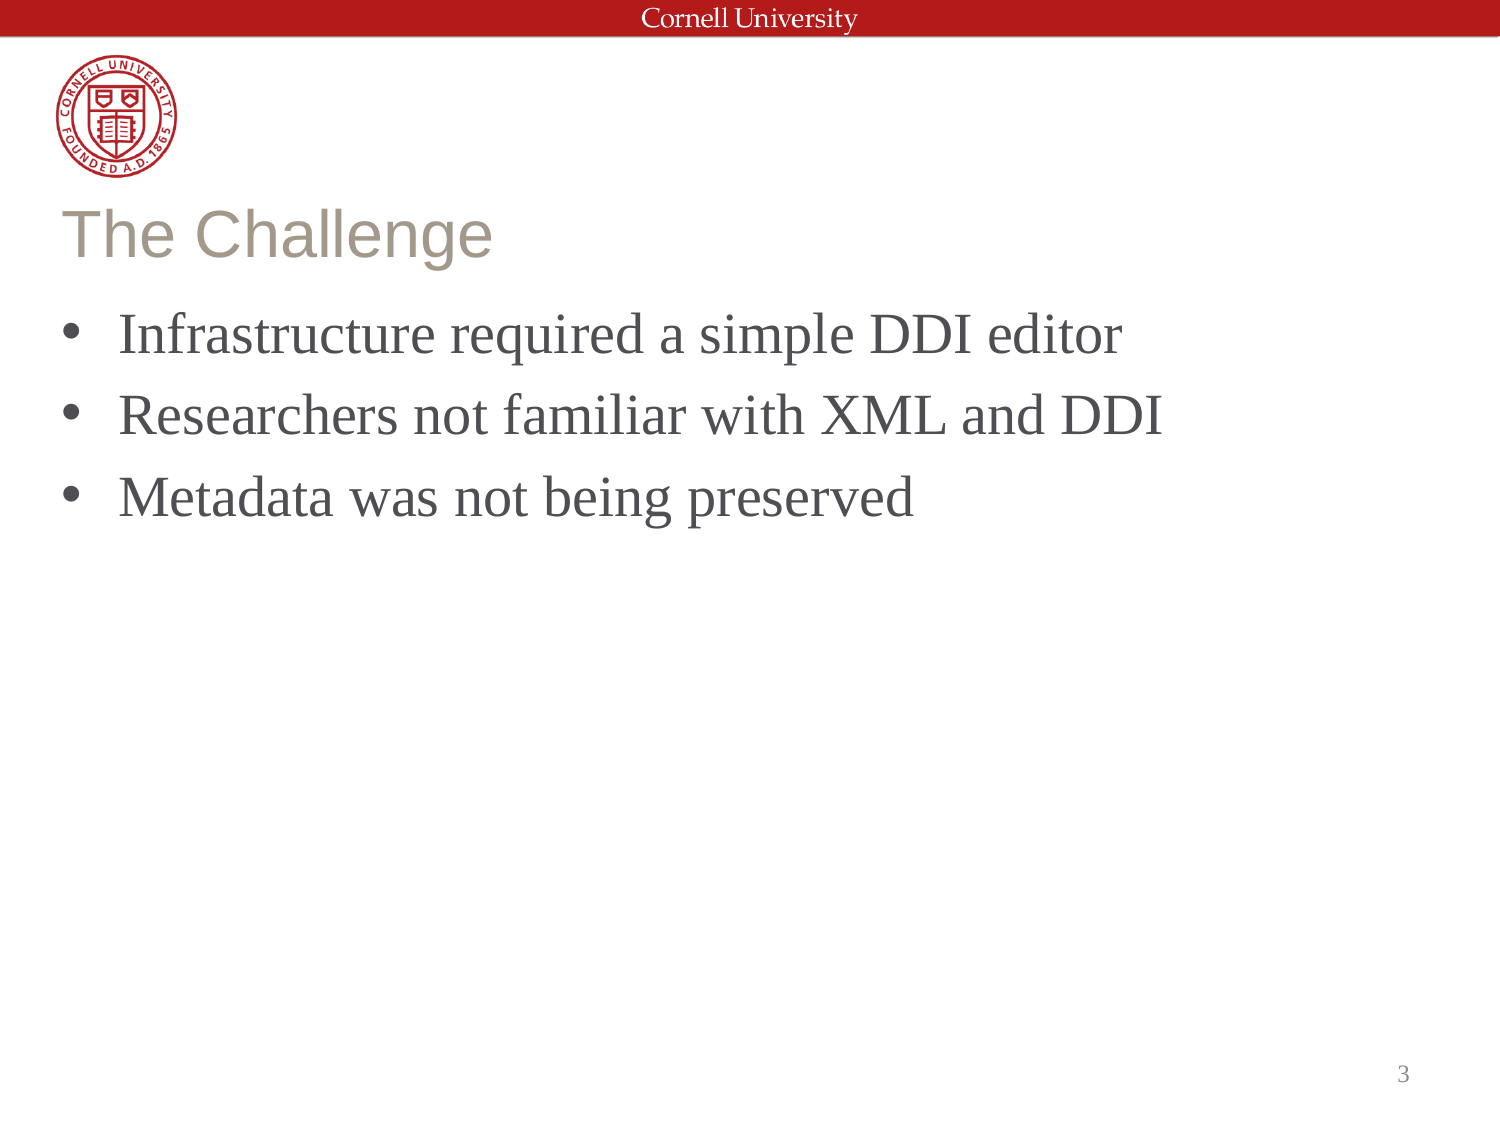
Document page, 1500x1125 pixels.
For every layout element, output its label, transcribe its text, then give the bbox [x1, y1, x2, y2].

picture [50, 50, 195, 174]
list Infrastructure required a simple DDI editor Researchers not familiar with XML and DDI Metadata was not being preserved [46, 288, 1471, 944]
picture [635, 0, 860, 60]
slide_number <number> [1074, 1042, 1425, 1103]
title The Challenge [46, 174, 1471, 288]
